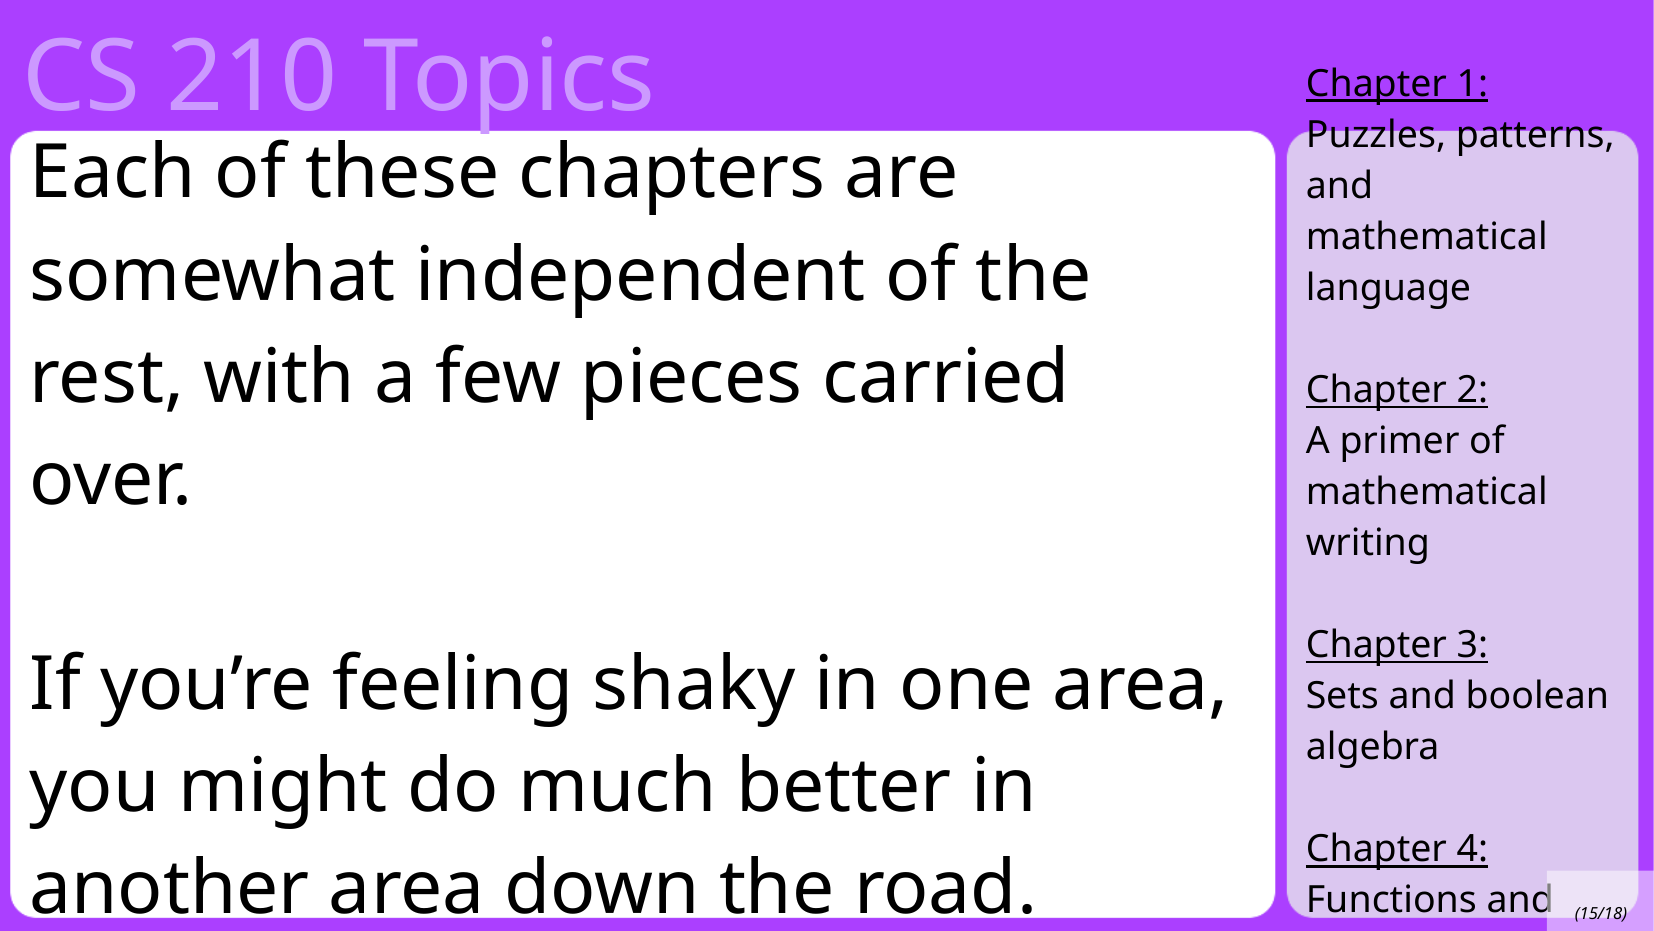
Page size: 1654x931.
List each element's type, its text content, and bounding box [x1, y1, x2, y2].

picture [1334, 130, 1345, 145]
picture [1402, 130, 1412, 135]
picture [1483, 137, 1493, 145]
text_box (<number>/18) [1546, 877, 1654, 931]
text_box Each of these chapters are somewhat independent of the rest, with a few pieces carried over. If you’re feeling shaky in one area, you might do much better in another area down the road. [29, 135, 1254, 918]
text_box Chapter 1: Puzzles, patterns, and mathematical language Chapter 2: A primer of mathematical writing Chapter 3: Sets and boolean algebra Chapter 4: Functions and relations [1290, 150, 1631, 881]
picture [1535, 894, 1546, 910]
picture [1461, 130, 1473, 145]
title CS 210 Topics [22, 13, 1511, 130]
picture [1312, 130, 1322, 134]
picture [0, 0, 1654, 931]
